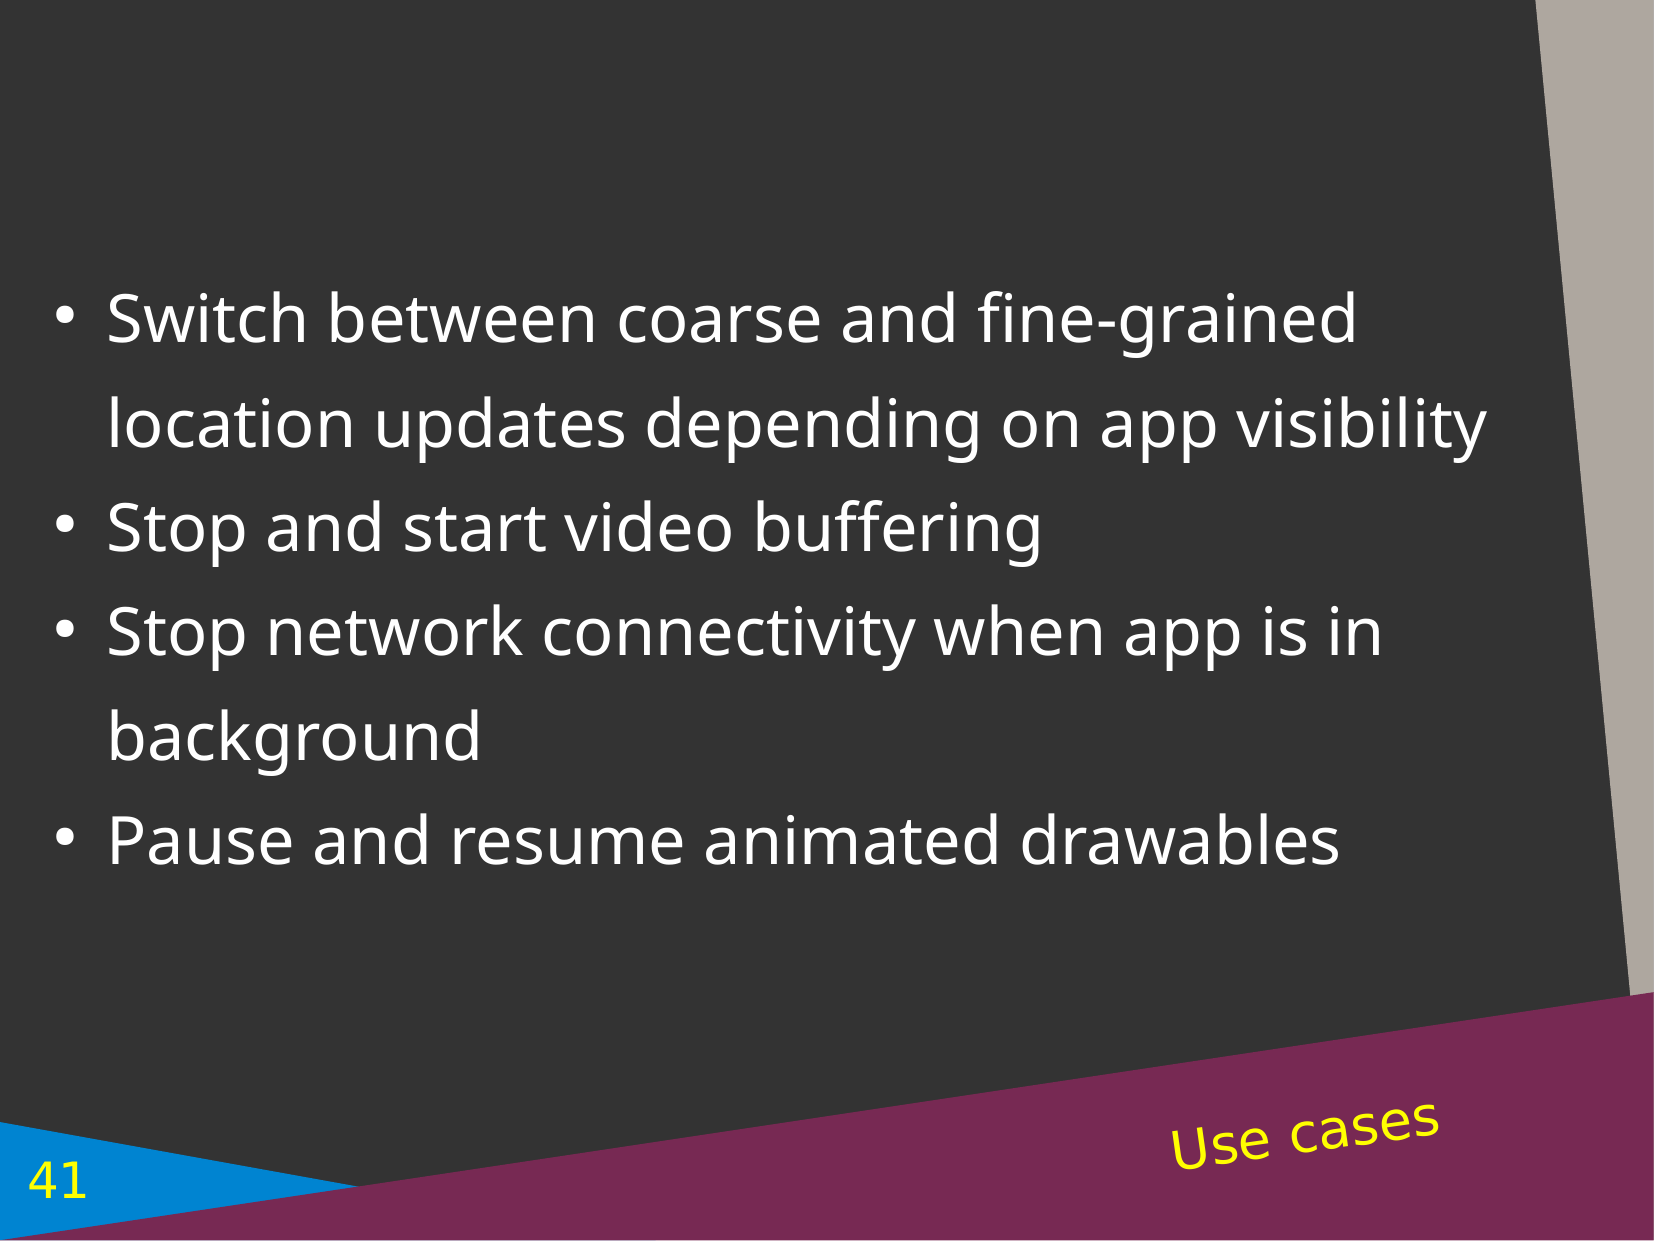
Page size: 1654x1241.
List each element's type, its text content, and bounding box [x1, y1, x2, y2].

list Switch between coarse and fine-grained location updates depending on app visibility Stop and start video buffering Stop network connectivity when app is in background Pause and resume animated drawables [35, 59, 1524, 993]
title Use cases [956, 995, 1654, 1241]
